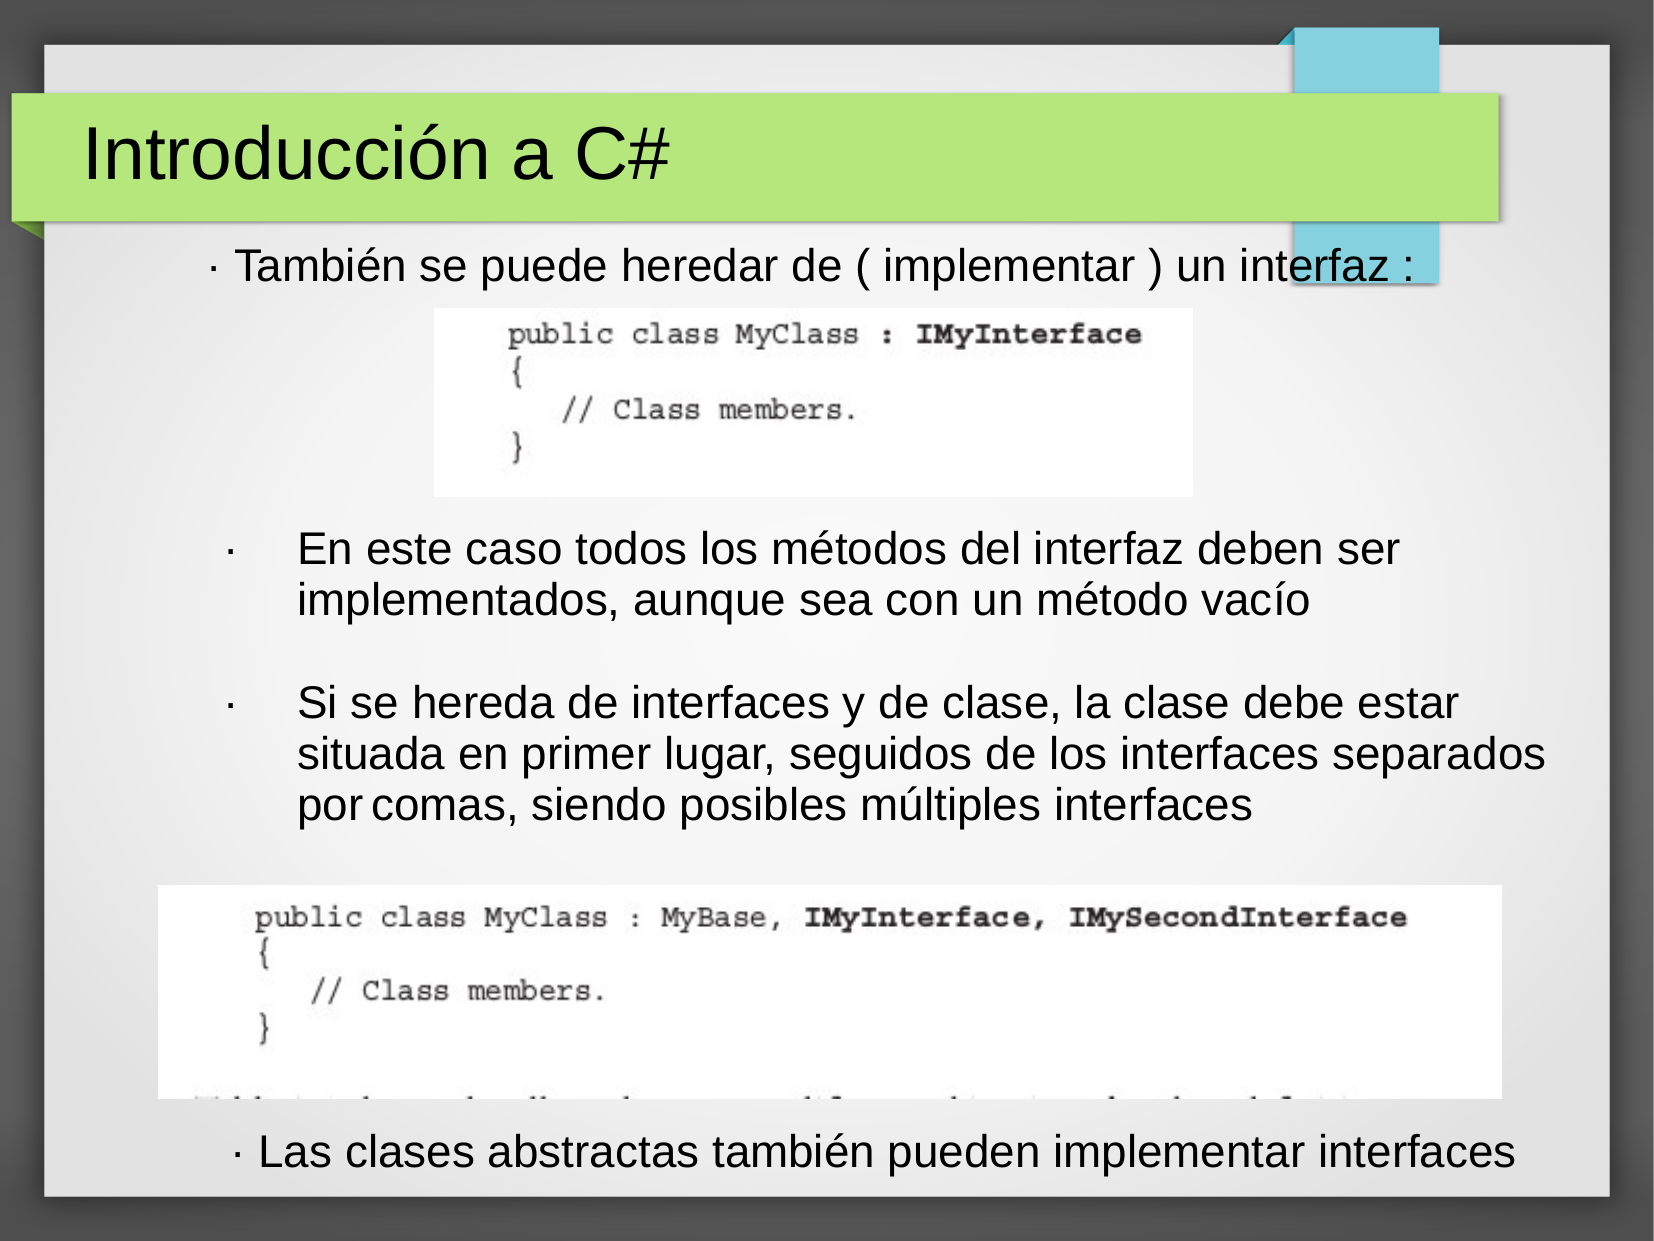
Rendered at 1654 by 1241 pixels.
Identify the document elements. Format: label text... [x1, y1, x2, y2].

title Introducción a C# [82, 94, 1264, 200]
text_box · Las clases abstractas también pueden implementar interfaces [82, 1086, 1571, 1217]
text_box · También se puede heredar de ( implementar ) un interfaz : [59, 200, 1548, 331]
picture [0, 0, 1654, 1241]
text_box · En este caso todos los métodos del interfaz deben ser implementados, aunque sea con un método vacío · Si se hereda de interfaces y de clase, la clase debe estar situada en primer lugar, seguidos de los interfaces separados por comas, siendo posibles múltiples interfaces [75, 522, 1565, 831]
